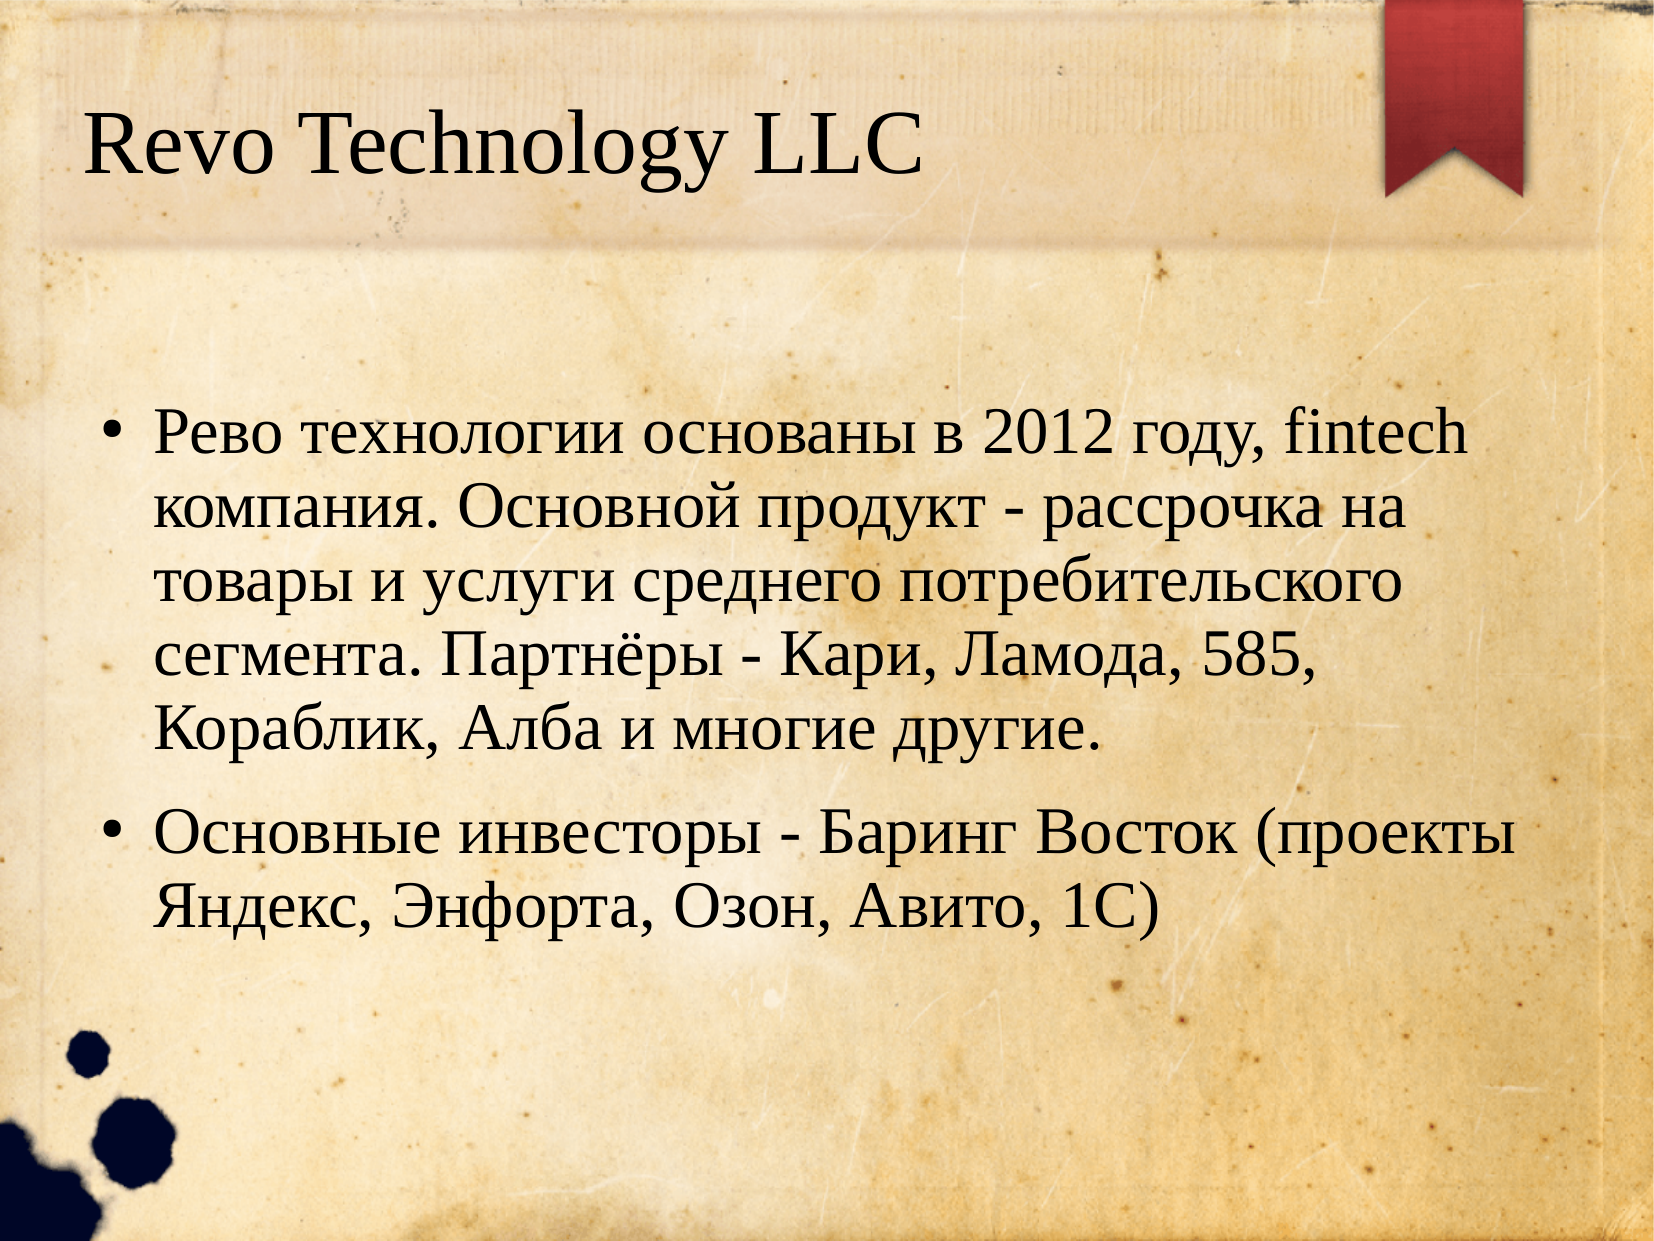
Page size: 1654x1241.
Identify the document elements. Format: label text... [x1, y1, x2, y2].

list Рево технологии основаны в 2012 году, fintech компания. Основной продукт - рассрочка на товары и услуги среднего потребительского сегмента. Партнёры - Кари, Ламода, 585, Кораблик, Алба и многие другие. Основные инвесторы - Баринг Восток (проекты Яндекс, Энфорта, Озон, Авито, 1С) [82, 290, 1538, 1010]
title Revo Technology LLC [82, 49, 1347, 237]
picture [0, 0, 1654, 1241]
